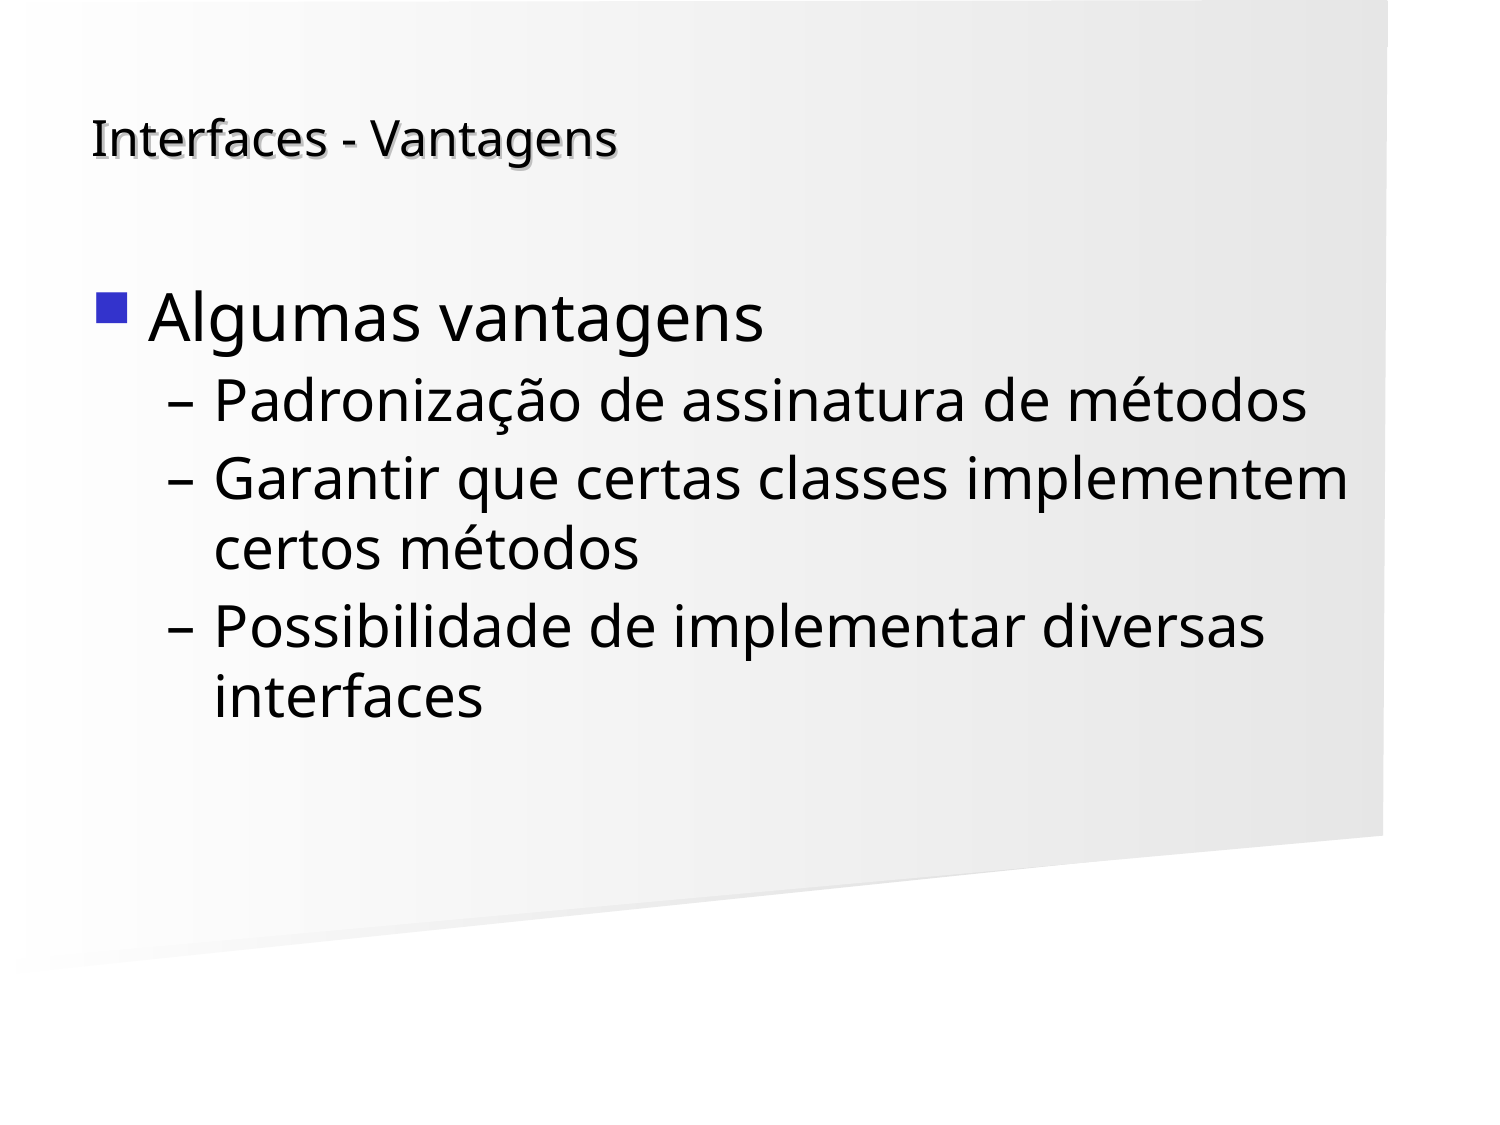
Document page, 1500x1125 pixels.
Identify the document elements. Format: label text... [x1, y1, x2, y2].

title Interfaces - Vantagens [76, 42, 1427, 231]
list Algumas vantagens Padronização de assinatura de métodos Garantir que certas classes implementem certos métodos Possibilidade de implementar diversas interfaces [76, 267, 1427, 1005]
